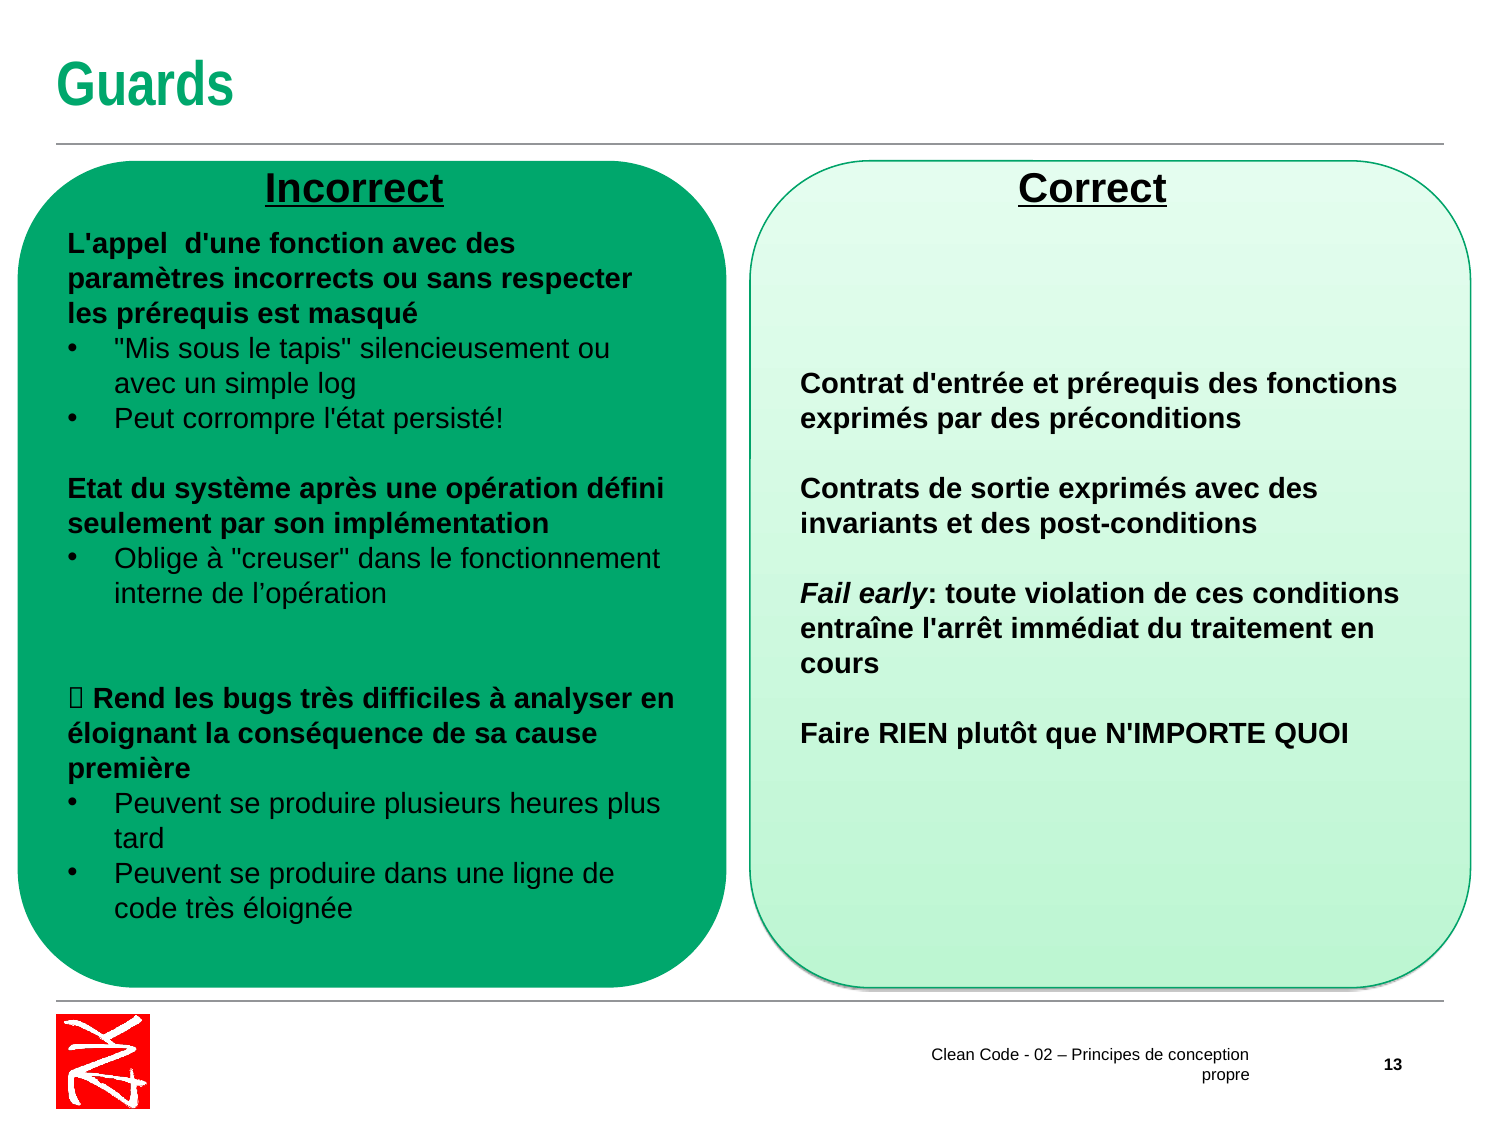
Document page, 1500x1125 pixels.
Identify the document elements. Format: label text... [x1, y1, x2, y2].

title Guards [56, 18, 1444, 142]
slide_number <number> [1372, 1049, 1403, 1079]
footer Clean Code - 02 – Principes de conception propre [919, 1049, 1250, 1079]
text_box L'appel d'une fonction avec des paramètres incorrects ou sans respecter les prérequis est masqué "Mis sous le tapis" silencieusement ou avec un simple log Peut corrompre l'état persisté! Etat du système après une opération défini seulement par son implémentation Oblige à "creuser" dans le fonctionnement interne de l’opération  Rend les bugs très difficiles à analyser en éloignant la conséquence de sa cause première Peuvent se produire plusieurs heures plus tard Peuvent se produire dans une ligne de code très éloignée [17, 160, 727, 988]
text_box Contrat d'entrée et prérequis des fonctions exprimés par des préconditions Contrats de sortie exprimés avec des invariants et des post-conditions Fail early: toute violation de ces conditions entraîne l'arrêt immédiat du traitement en cours Faire RIEN plutôt que N'IMPORTE QUOI [749, 160, 1471, 988]
text_box Incorrect [123, 160, 585, 208]
text_box Correct [879, 160, 1306, 208]
picture [55, 1014, 151, 1109]
